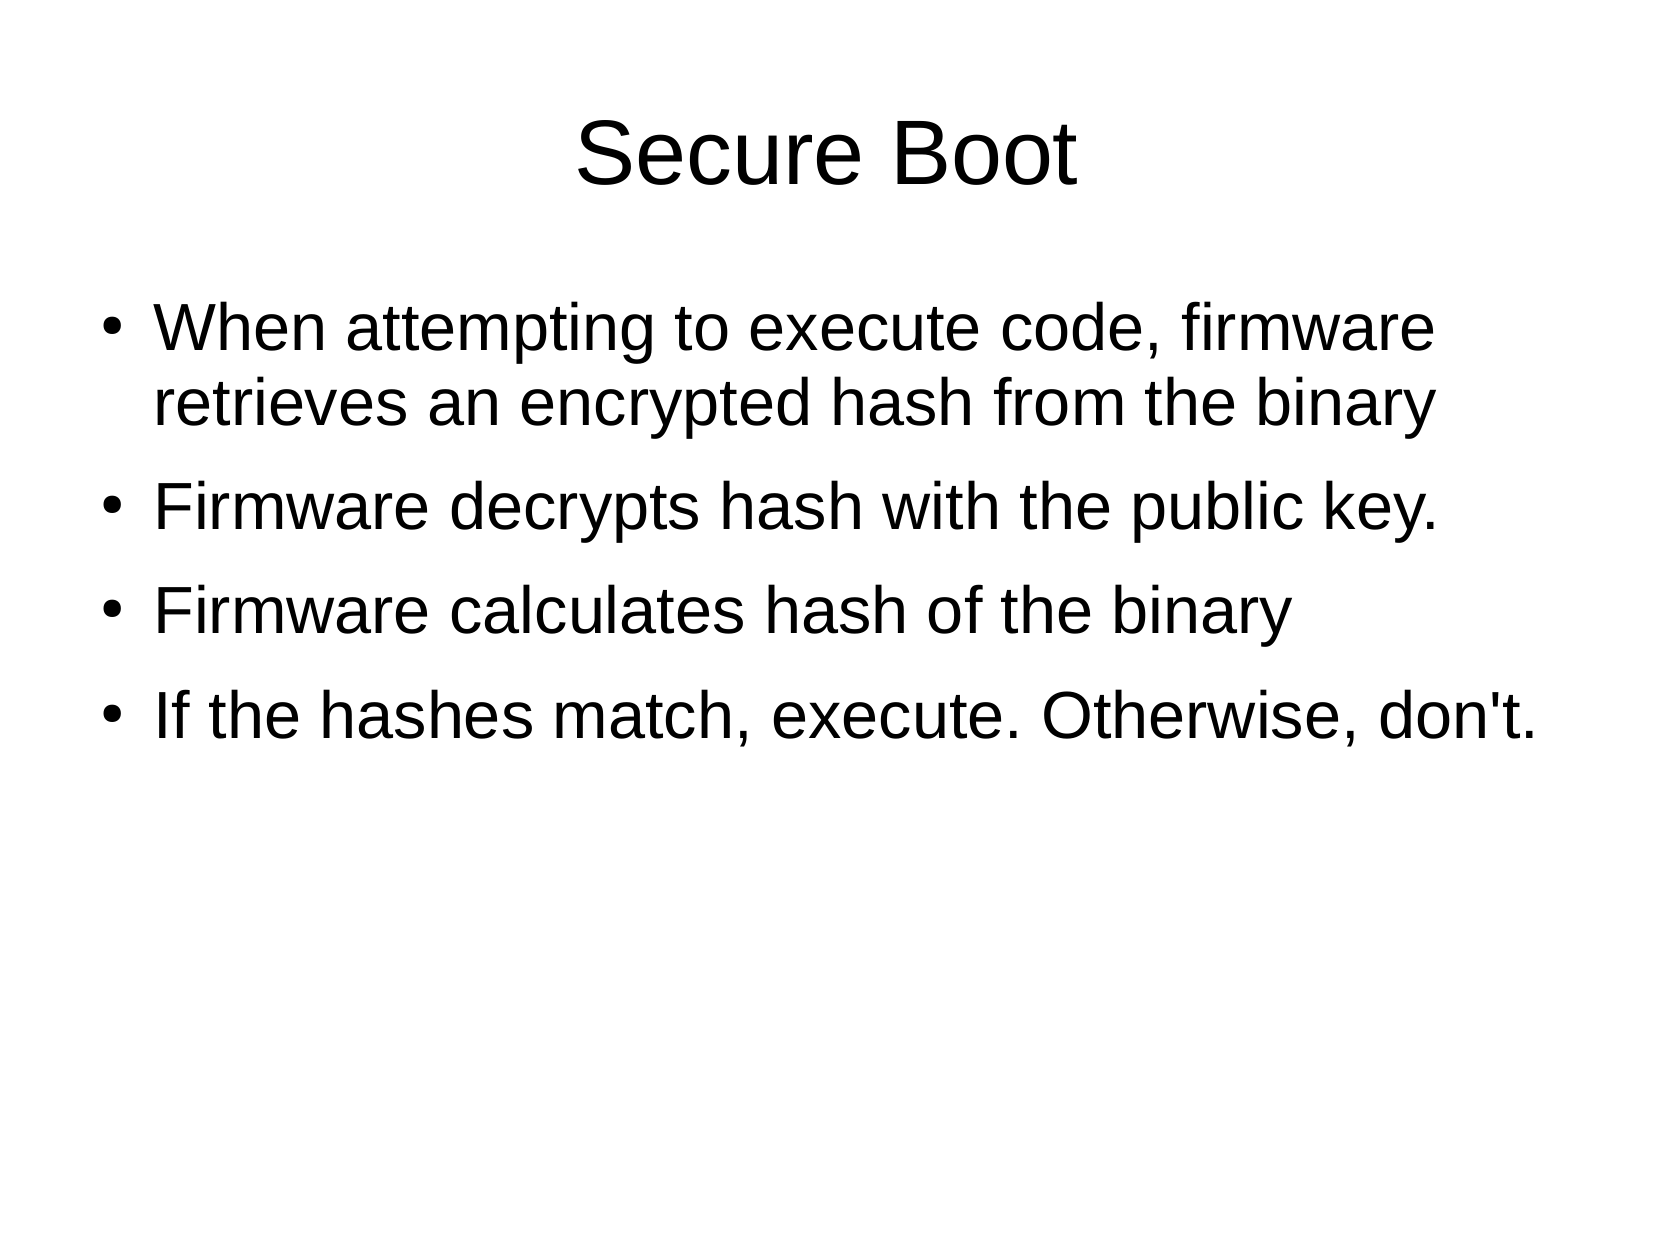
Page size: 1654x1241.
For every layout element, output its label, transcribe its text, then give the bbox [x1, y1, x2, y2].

list When attempting to execute code, firmware retrieves an encrypted hash from the binary Firmware decrypts hash with the public key. Firmware calculates hash of the binary If the hashes match, execute. Otherwise, don't. [82, 290, 1571, 1109]
title Secure Boot [82, 49, 1571, 257]
